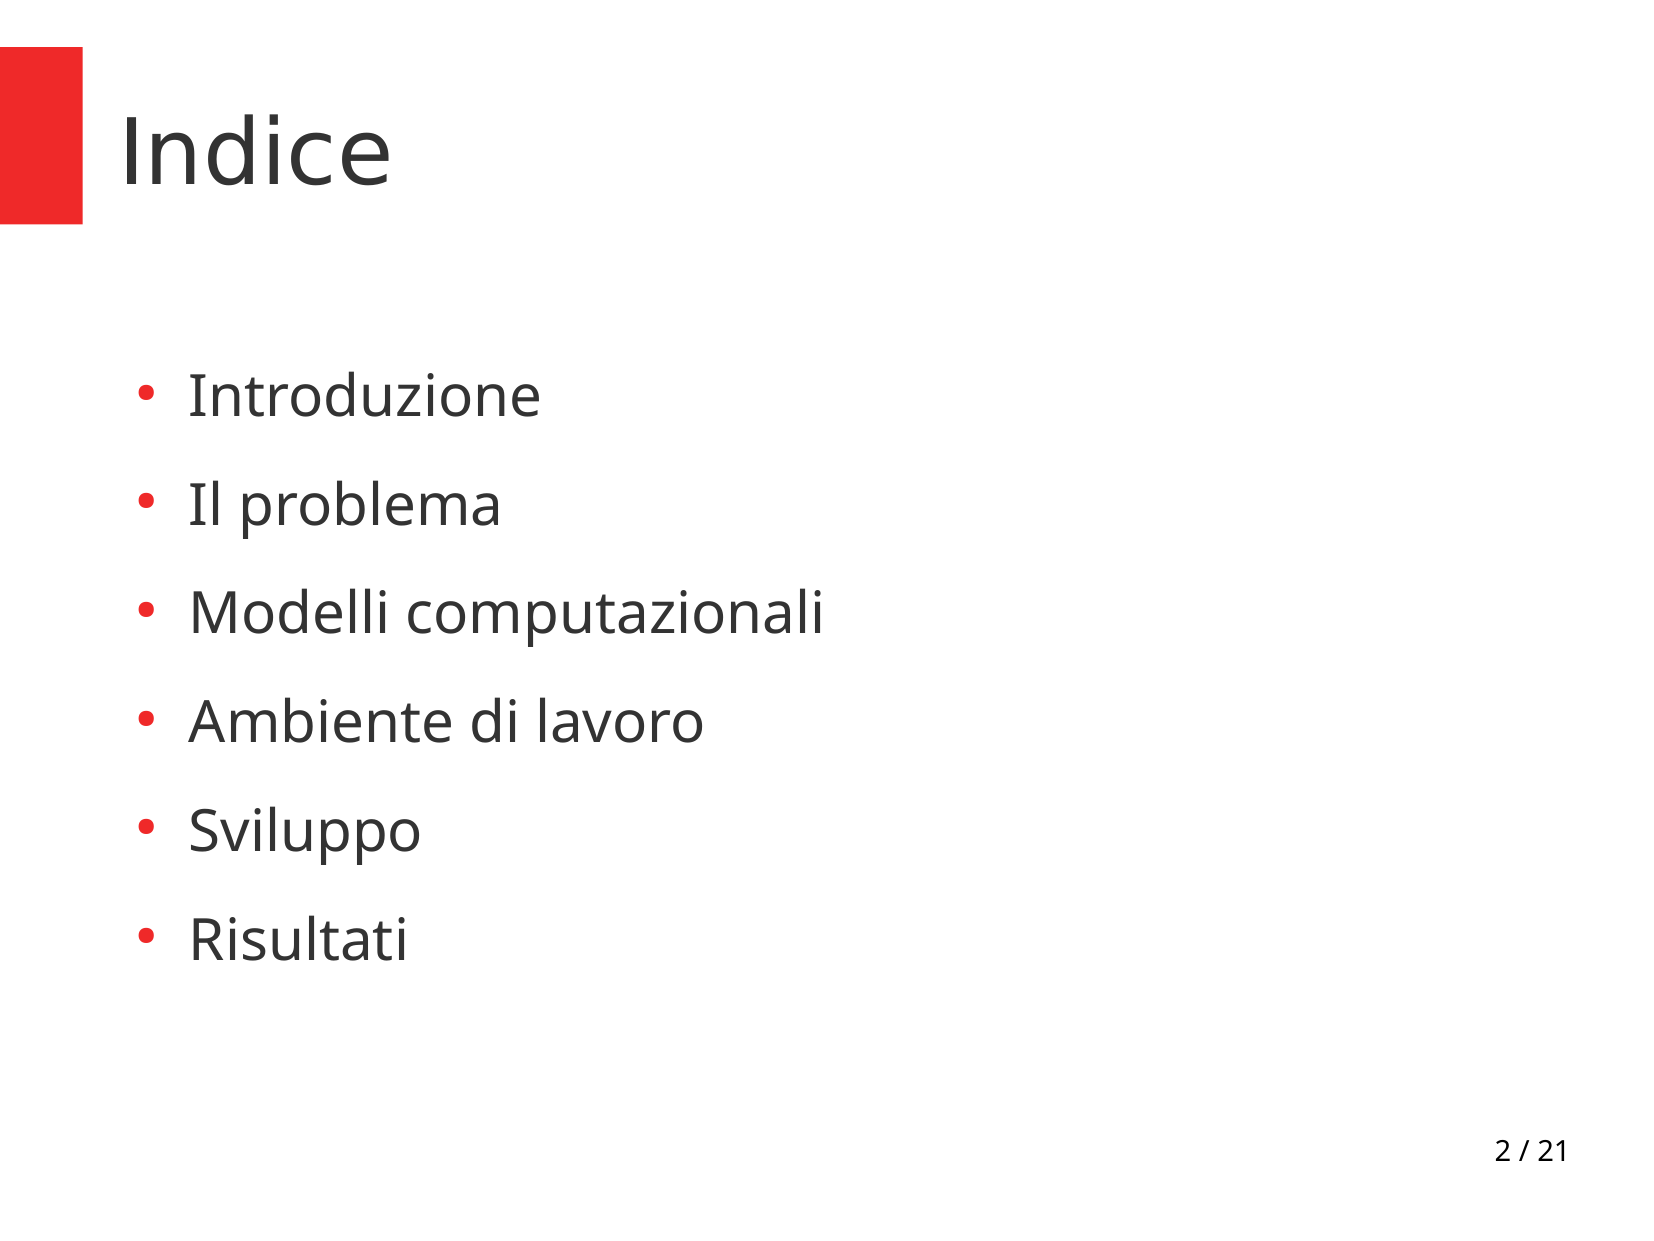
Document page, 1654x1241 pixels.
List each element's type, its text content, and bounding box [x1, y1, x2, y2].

title Indice [118, 49, 1571, 257]
list Introduzione Il problema Modelli computazionali Ambiente di lavoro Sviluppo Risultati [118, 354, 1536, 1074]
